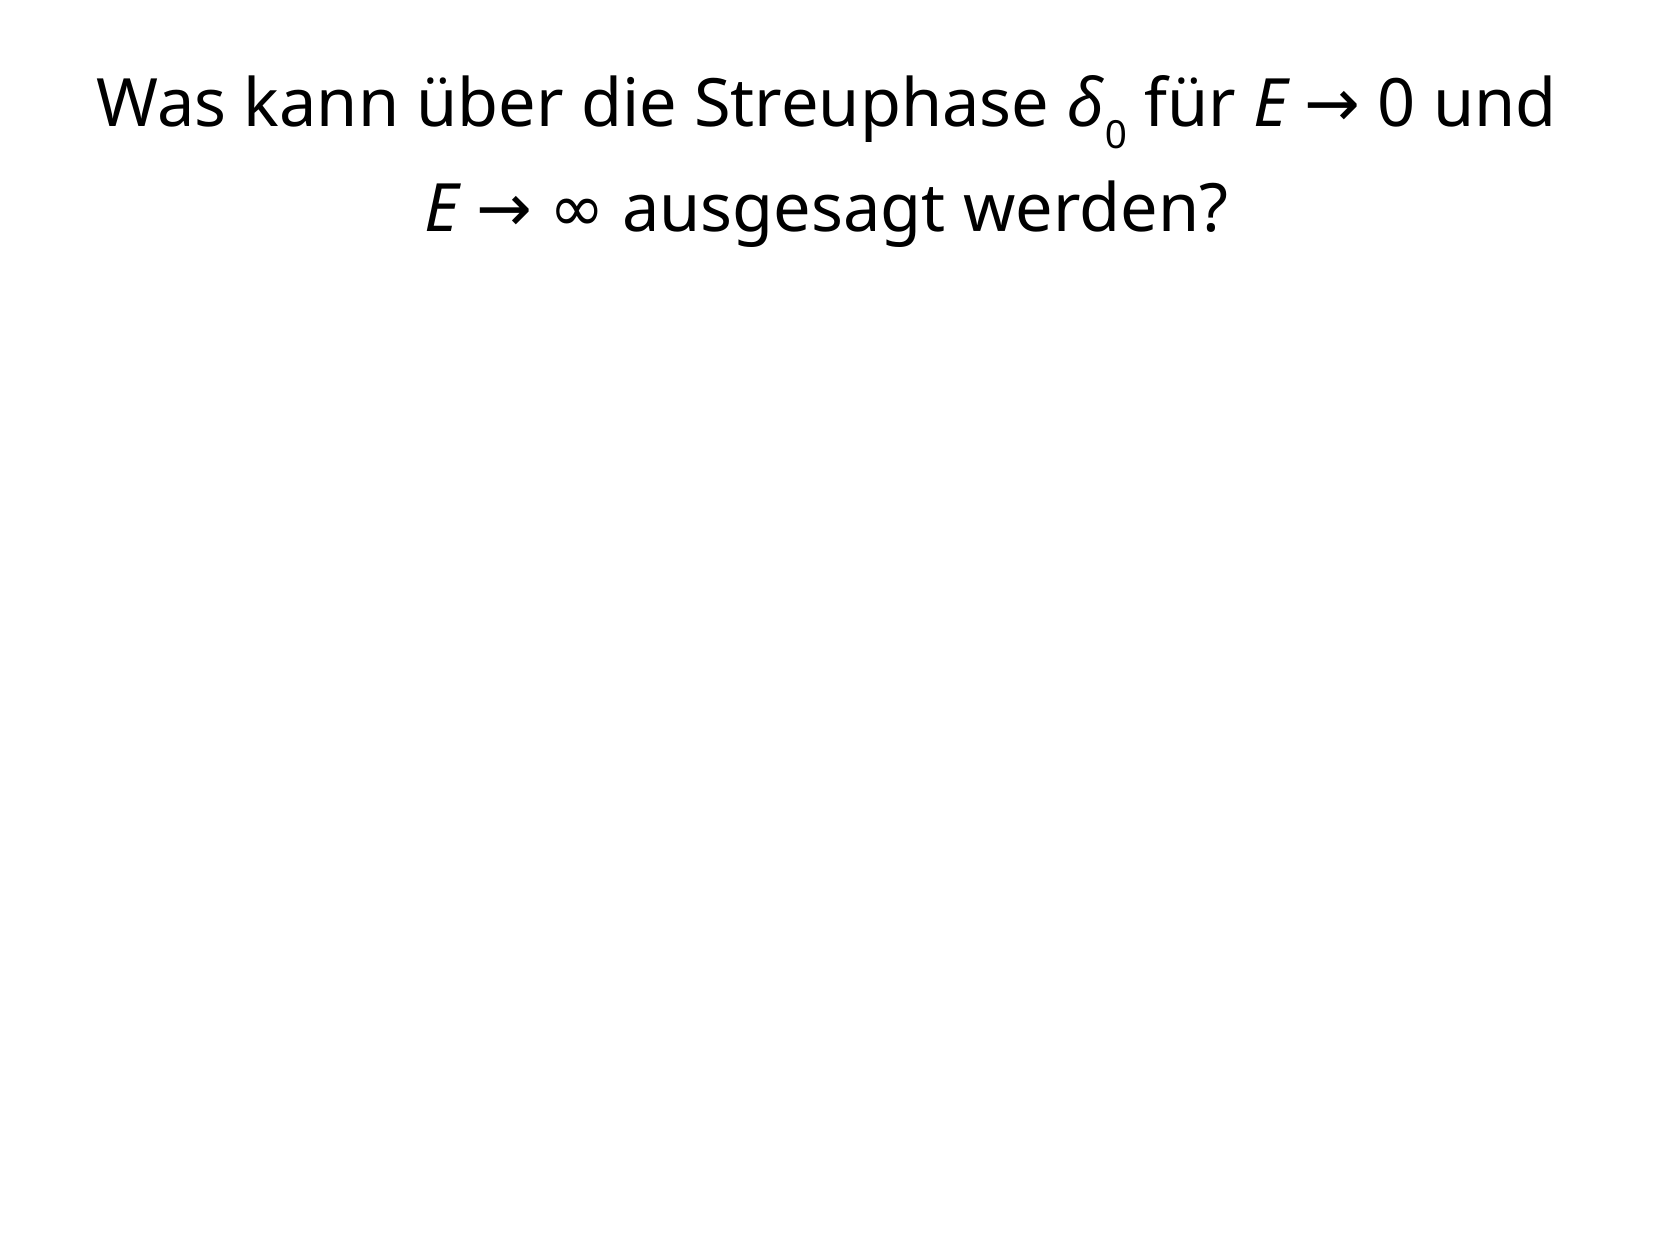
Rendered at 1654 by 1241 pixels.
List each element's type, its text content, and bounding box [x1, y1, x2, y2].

title Was kann über die Streuphase δ0 für E → 0 und E → ∞ ausgesagt werden? [82, 49, 1571, 257]
